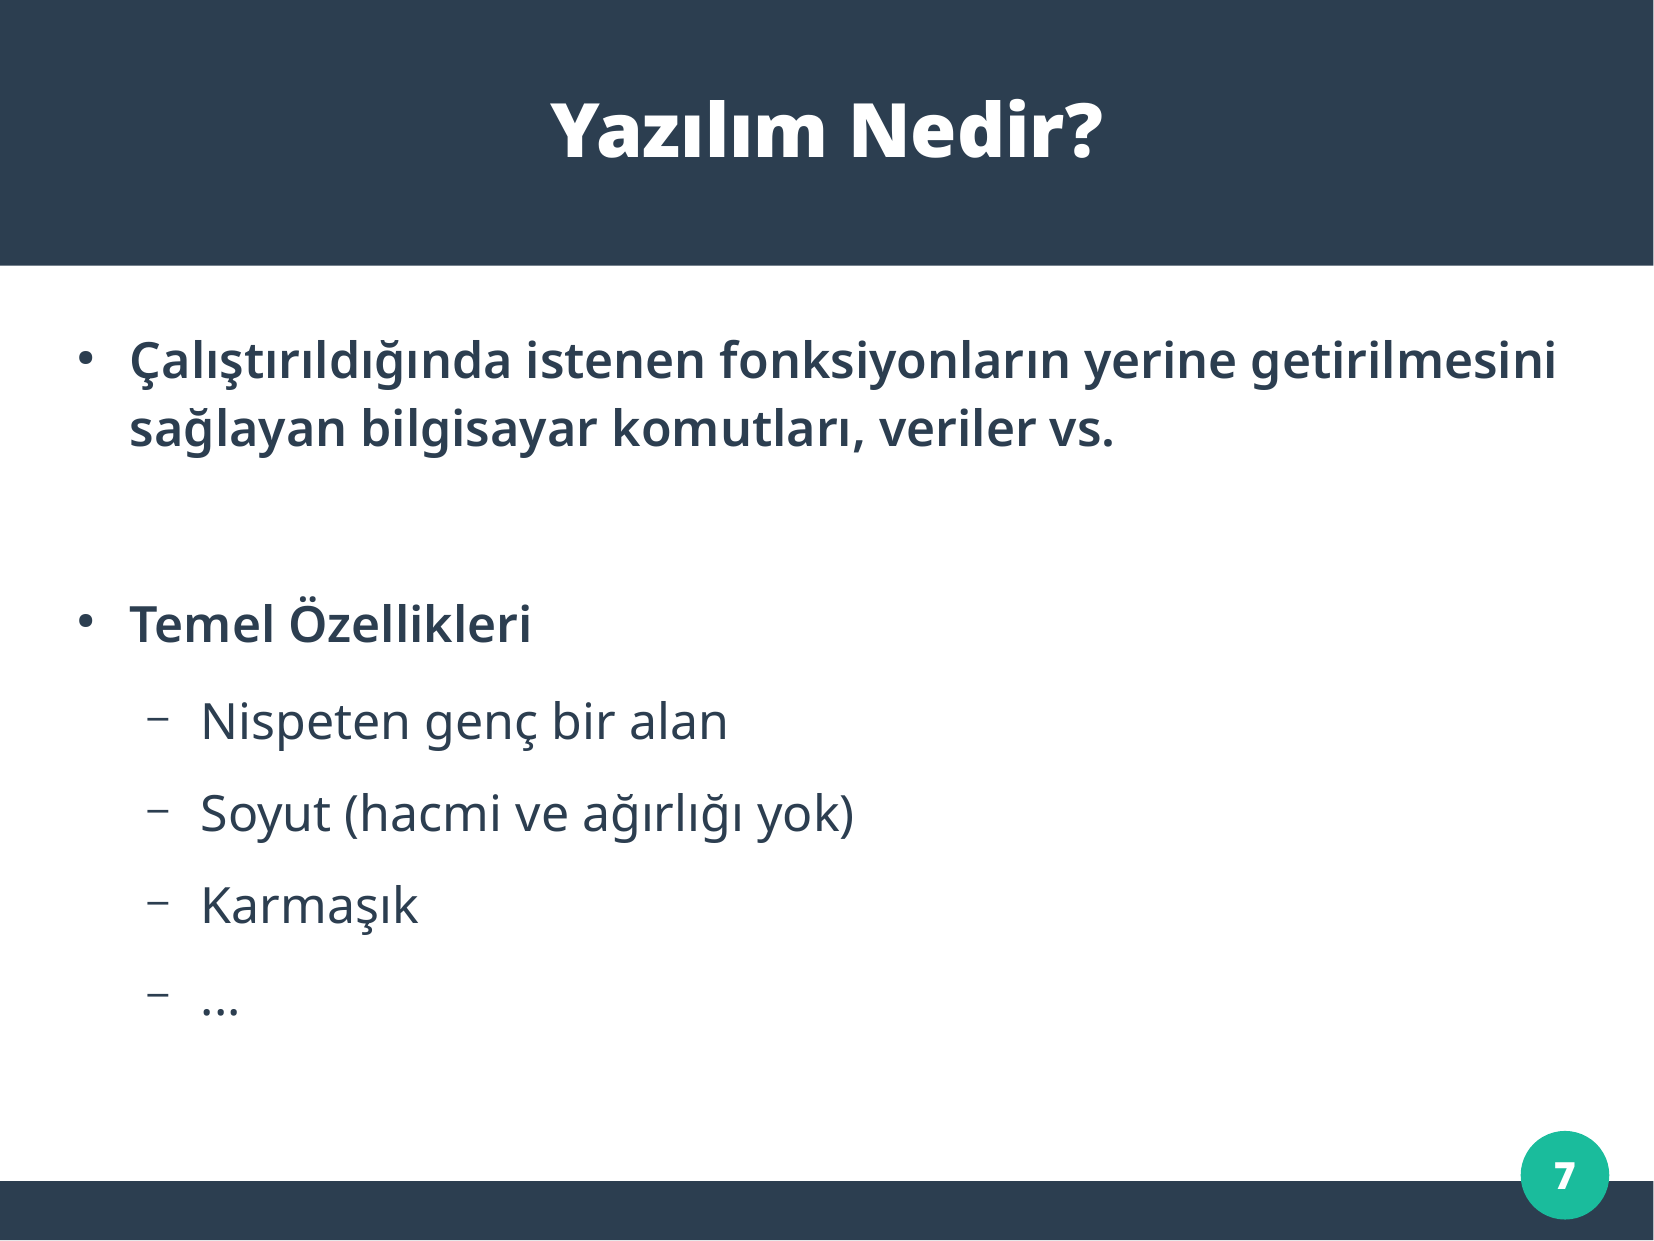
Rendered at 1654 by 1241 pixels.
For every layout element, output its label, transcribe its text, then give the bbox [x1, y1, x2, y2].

list Çalıştırıldığında istenen fonksiyonların yerine getirilmesini sağlayan bilgisayar komutları, veriler vs. Temel Özellikleri Nispeten genç bir alan Soyut (hacmi ve ağırlığı yok) Karmaşık ... [59, 324, 1595, 1152]
title Yazılım Nedir? [59, 49, 1595, 207]
